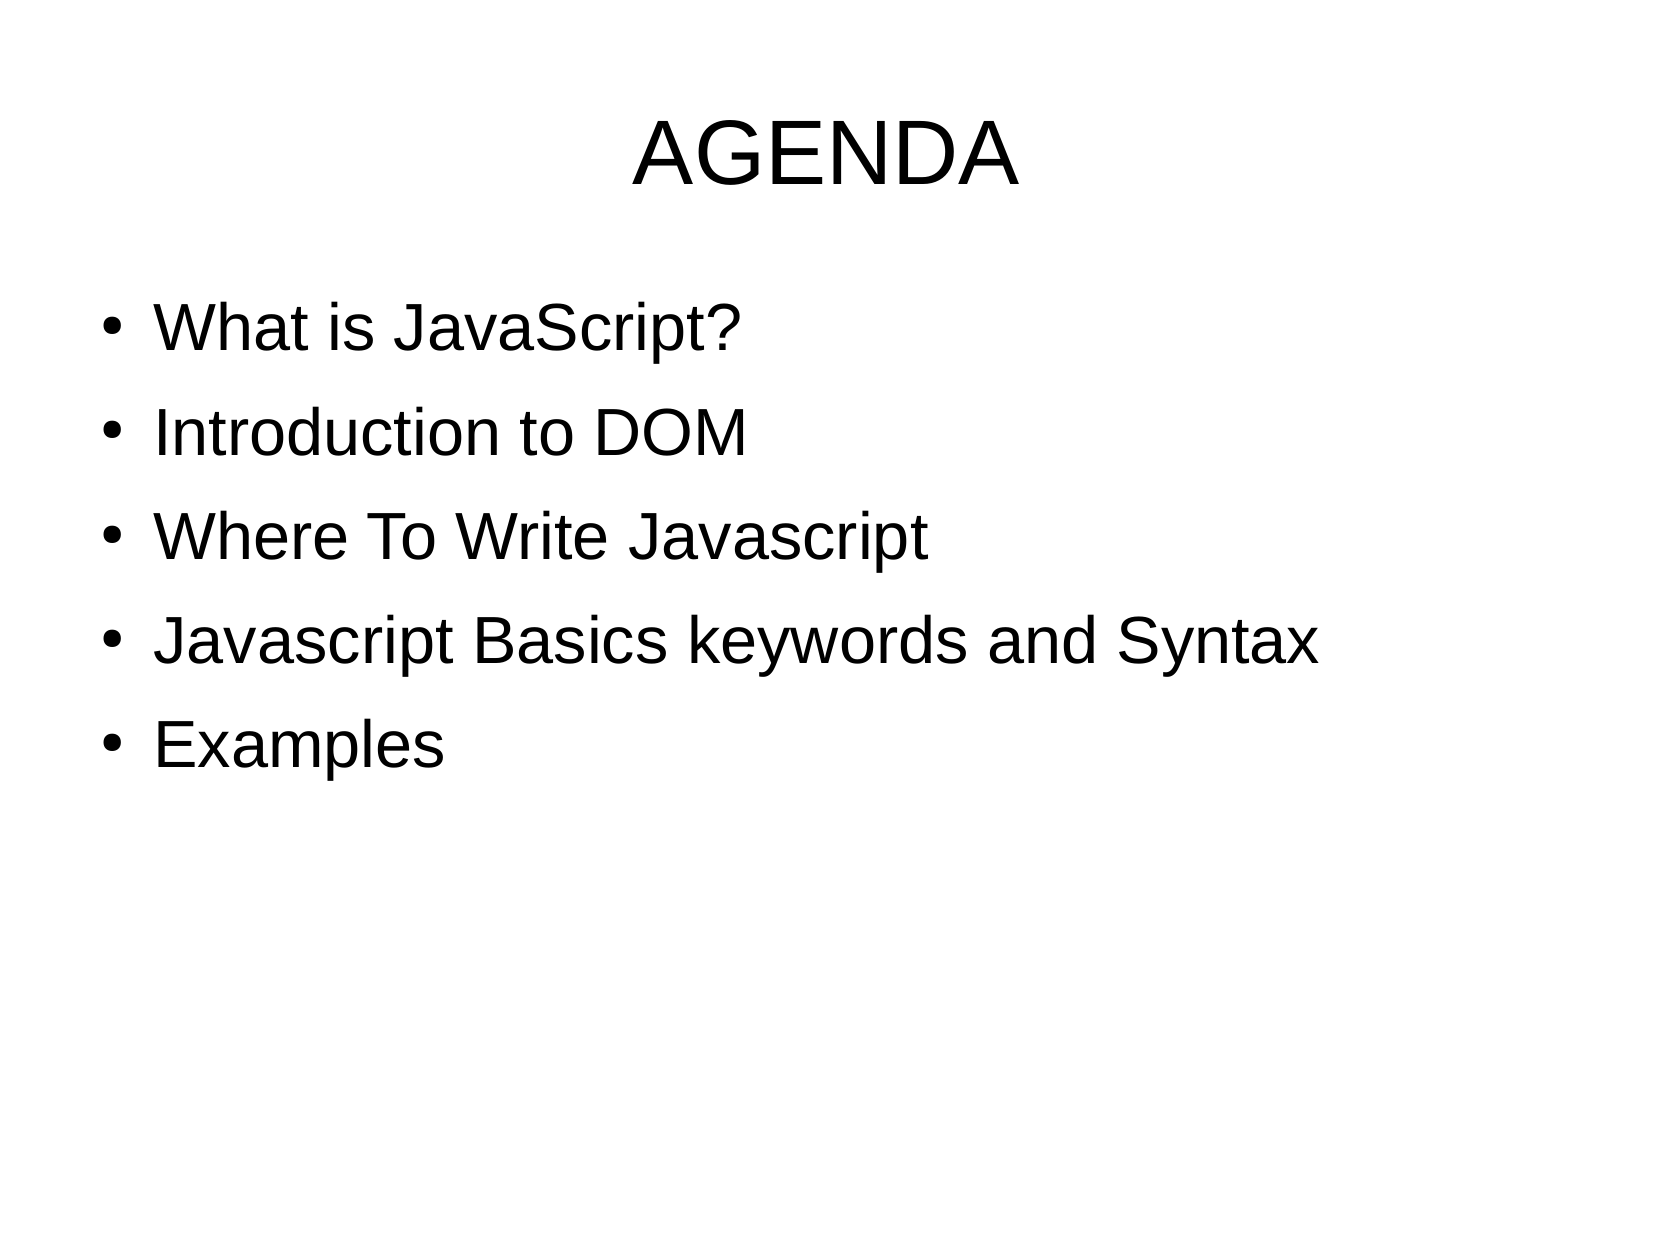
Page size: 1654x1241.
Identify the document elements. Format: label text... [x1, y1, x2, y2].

title AGENDA [82, 49, 1571, 257]
list What is JavaScript? Introduction to DOM Where To Write Javascript Javascript Basics keywords and Syntax Examples [82, 290, 1571, 1109]
